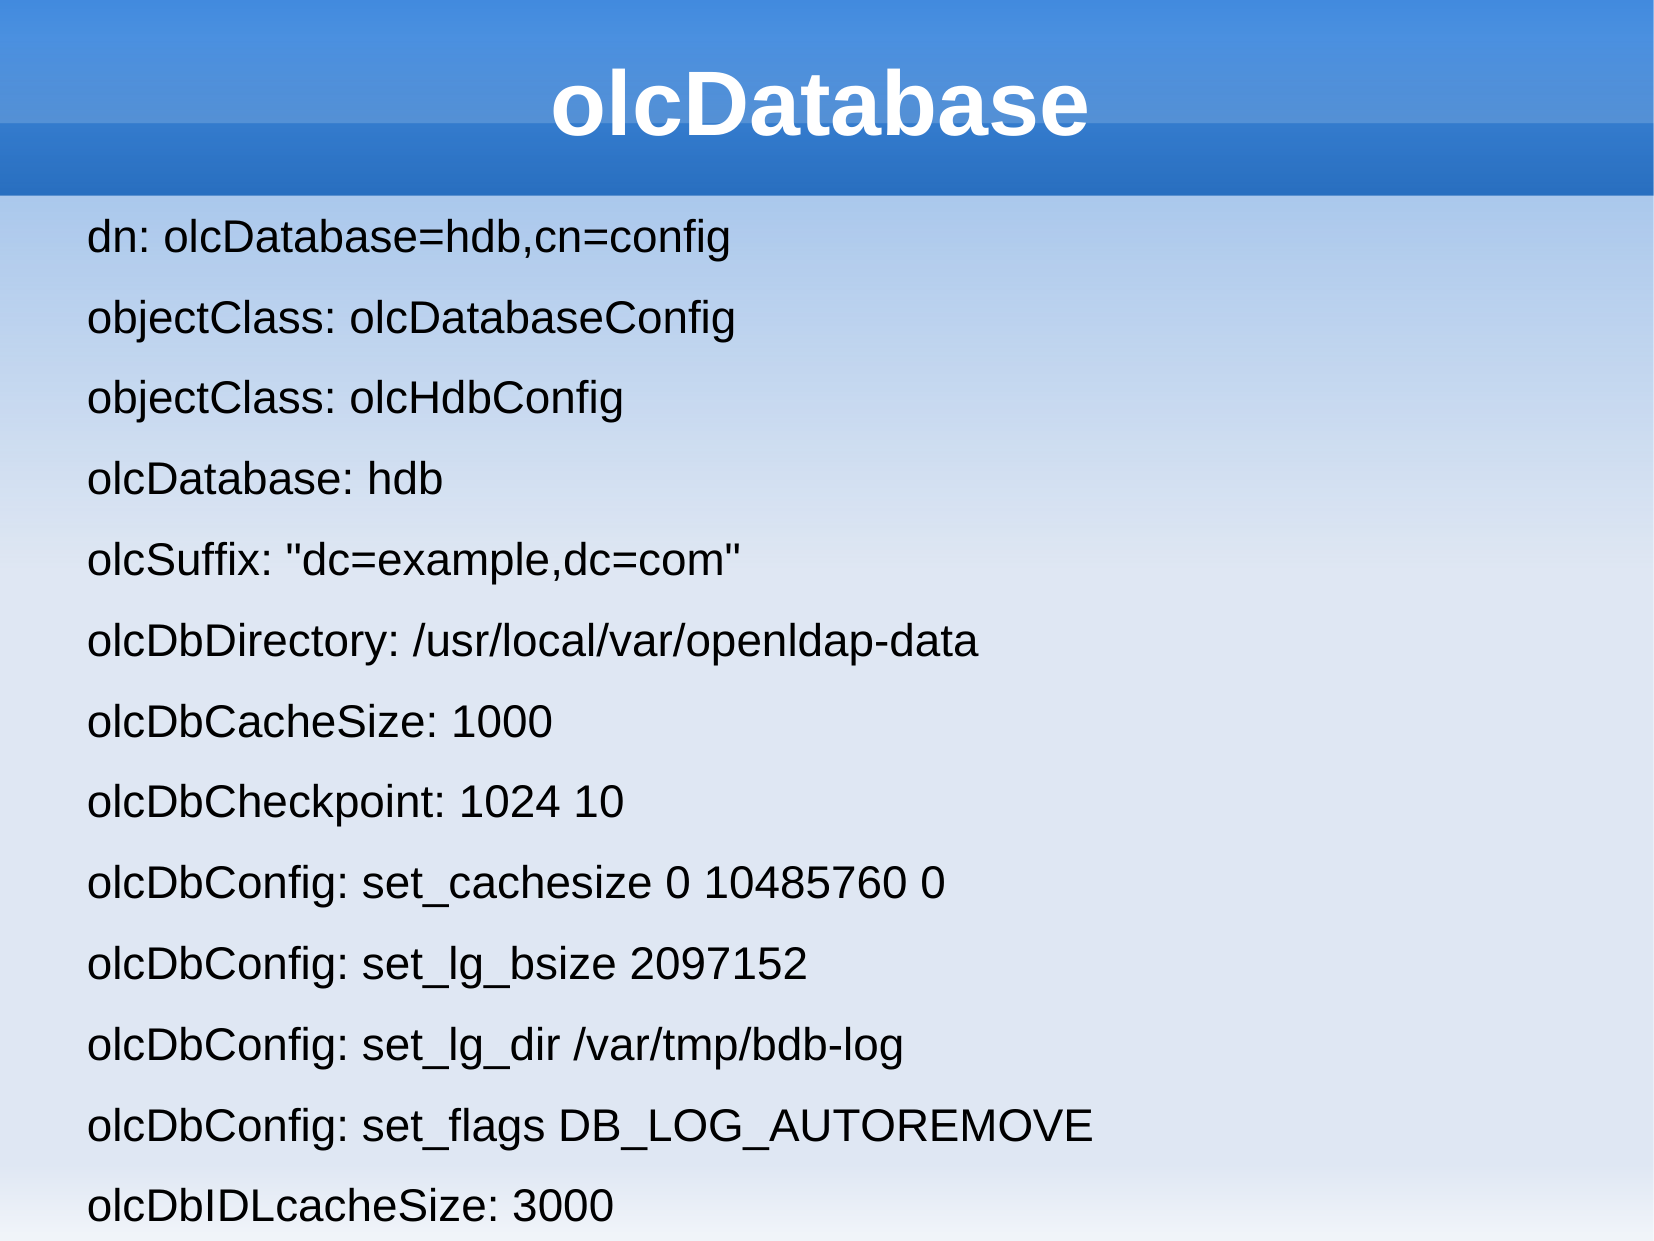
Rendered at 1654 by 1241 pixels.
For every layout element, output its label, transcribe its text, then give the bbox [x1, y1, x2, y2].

picture [0, 0, 1654, 1241]
title olcDatabase [76, 0, 1565, 208]
list dn: olcDatabase=hdb,cn=config objectClass: olcDatabaseConfig objectClass: olcHdbConfig olcDatabase: hdb olcSuffix: "dc=example,dc=com" olcDbDirectory: /usr/local/var/openldap-data olcDbCacheSize: 1000 olcDbCheckpoint: 1024 10 olcDbConfig: set_cachesize 0 10485760 0 olcDbConfig: set_lg_bsize 2097152 olcDbConfig: set_lg_dir /var/tmp/bdb-log olcDbConfig: set_flags DB_LOG_AUTOREMOVE olcDbIDLcacheSize: 3000 [86, 210, 1576, 1232]
